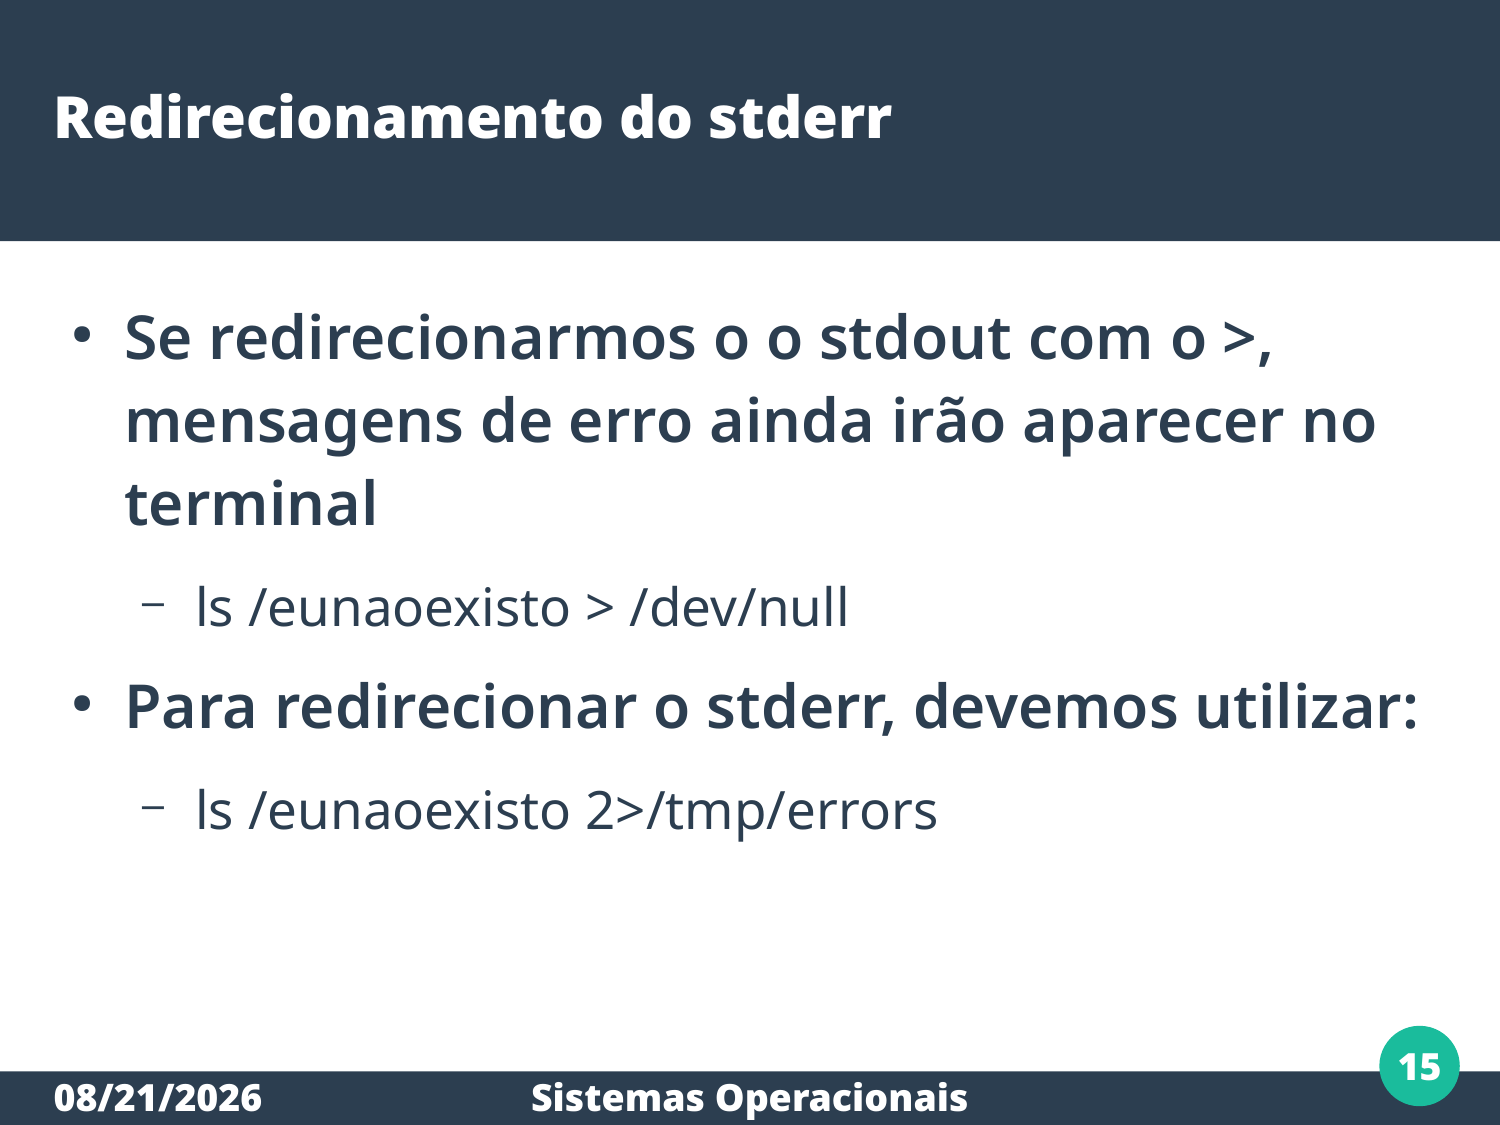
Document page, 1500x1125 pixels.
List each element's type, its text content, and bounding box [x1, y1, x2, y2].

list Se redirecionarmos o o stdout com o >, mensagens de erro ainda irão aparecer no terminal ls /eunaoexisto > /dev/null Para redirecionar o stderr, devemos utilizar: ls /eunaoexisto 2>/tmp/errors [53, 294, 1441, 969]
title Redirecionamento do stderr [53, 44, 1447, 188]
